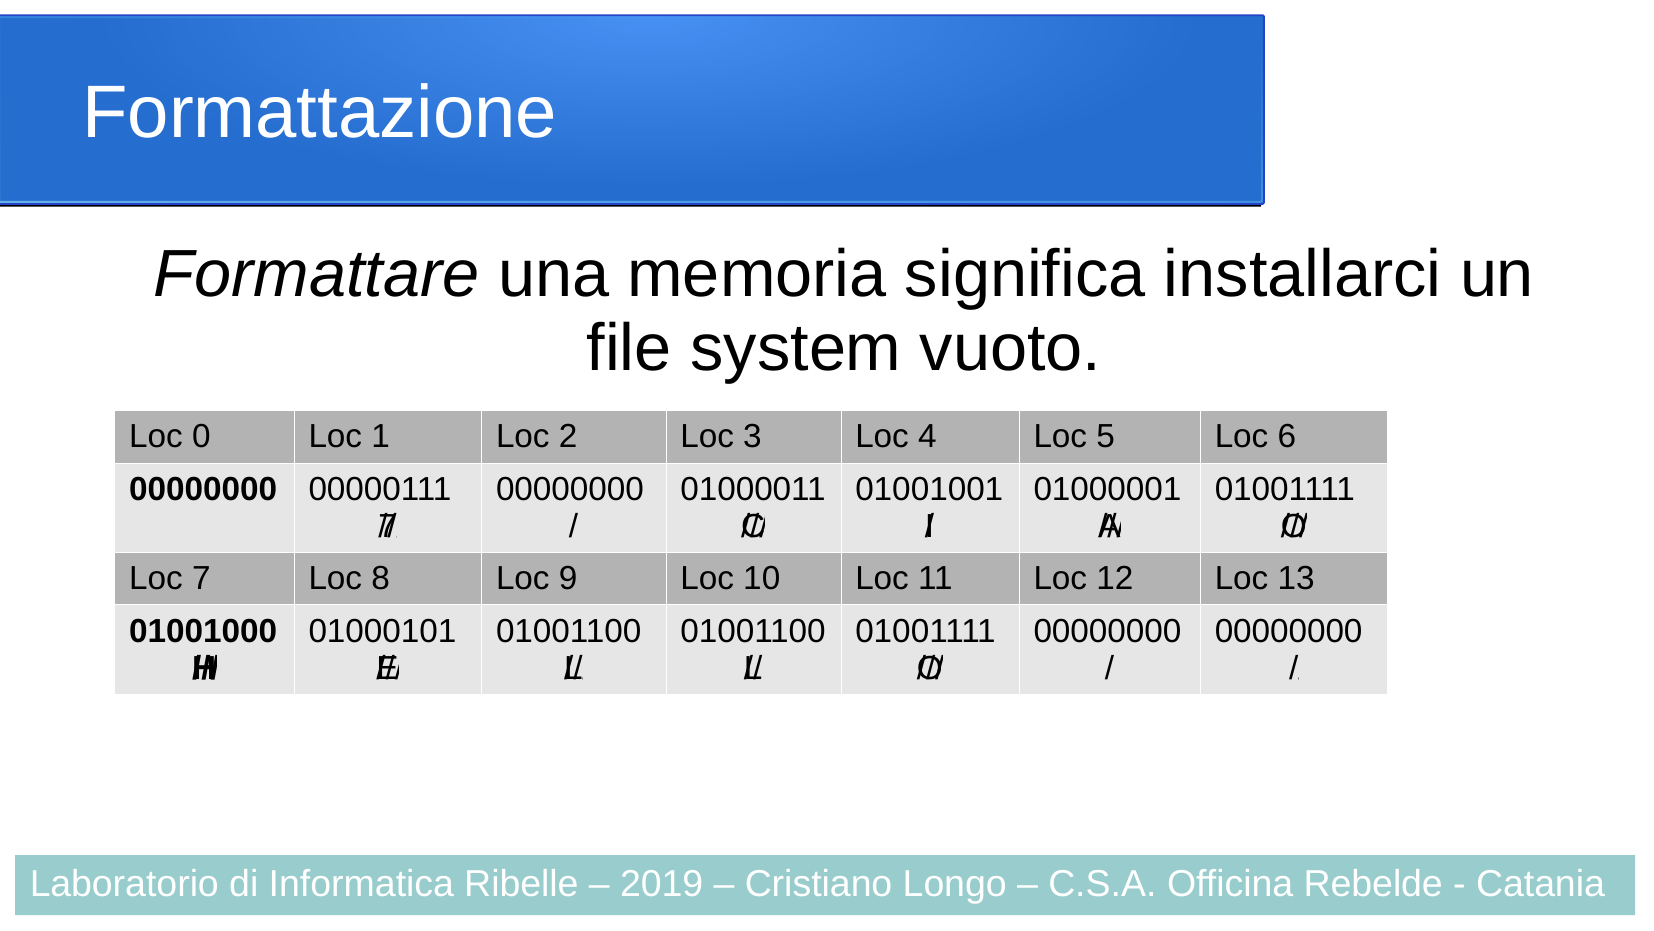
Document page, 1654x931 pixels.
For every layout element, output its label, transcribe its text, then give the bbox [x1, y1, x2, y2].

table_cell 01001100 L [667, 605, 841, 694]
table_header Loc 2 [482, 411, 666, 463]
table_cell Loc 13 [1201, 553, 1387, 604]
table_cell 01000001 A [1020, 464, 1200, 552]
table_cell 01001111 O [842, 605, 1019, 694]
table_header Loc 5 [1020, 411, 1200, 463]
table_cell 00000000 [1020, 605, 1200, 694]
table_cell Loc 10 [667, 553, 841, 604]
table_header Loc 4 [842, 411, 1019, 463]
table_cell 01000101 E [295, 605, 481, 694]
table_cell 01001111 O [1201, 464, 1387, 552]
table_header Loc 0 [115, 411, 294, 463]
table_cell 00000000 [115, 464, 294, 552]
table_cell 01001100 L [482, 605, 666, 694]
table_cell 00000000 [482, 464, 666, 552]
table_cell Loc 9 [482, 553, 666, 604]
table_cell 01001001 I [842, 464, 1019, 552]
subtitle Formattare una memoria significa installarci un file system vuoto. [131, 229, 1557, 391]
table_cell Loc 8 [295, 553, 481, 604]
table_header Loc 3 [667, 411, 841, 463]
title Formattazione [82, 35, 1235, 189]
table_cell 01001000 H [115, 605, 294, 694]
table_cell Loc 12 [1020, 553, 1200, 604]
table_cell Loc 11 [842, 553, 1019, 604]
table_cell Loc 7 [115, 553, 294, 604]
table_cell 01000011 C [667, 464, 841, 552]
table_header Loc 6 [1201, 411, 1387, 463]
table_header Loc 1 [295, 411, 481, 463]
table_cell 00000000 [1201, 605, 1387, 694]
text_box Laboratorio di Informatica Ribelle – 2019 – Cristiano Longo – C.S.A. Officina Rebelde - Catania [15, 855, 1636, 916]
table_cell 00000111 7 [295, 464, 481, 552]
